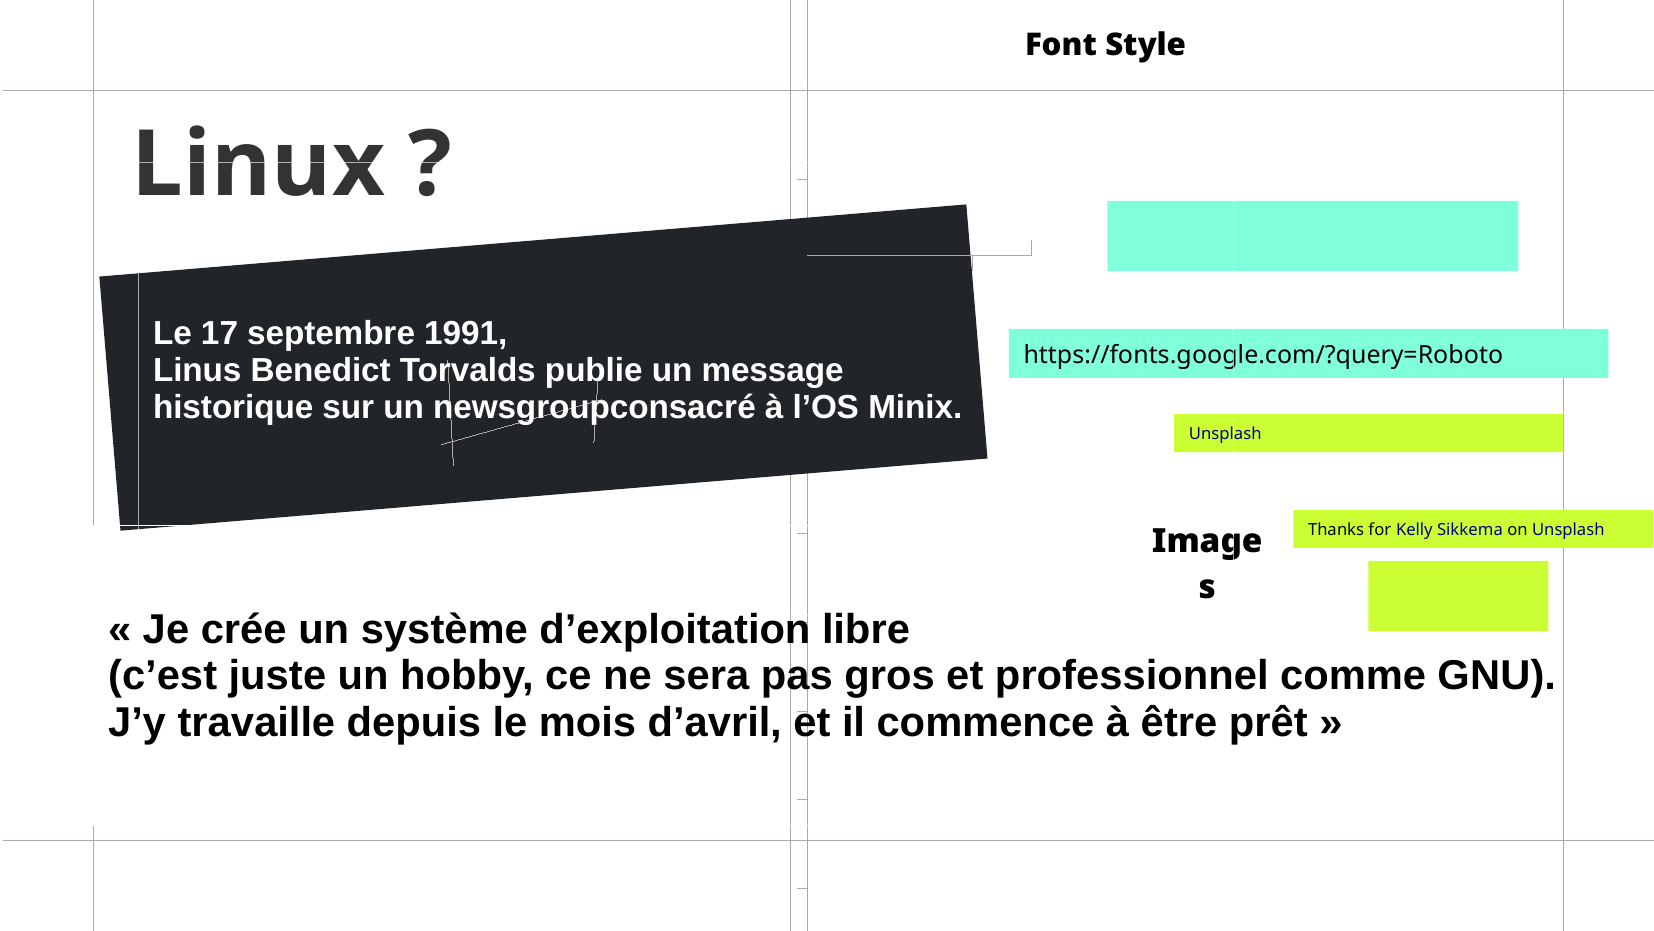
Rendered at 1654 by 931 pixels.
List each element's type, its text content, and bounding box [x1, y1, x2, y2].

text_box [1234, 200, 1519, 256]
text_box Font Style [993, 15, 1218, 76]
text_box [111, 423, 138, 525]
text_box https://fonts.google.com/?query=Roboto [1234, 328, 1609, 376]
text_box [1368, 560, 1549, 616]
text_box Thanks for Kelly Sikkema on Unsplash [1293, 510, 1654, 546]
text_box « Je crée un système d’exploitation libre (c’est juste un hobby, ce ne sera pas gros et professionnel comme GNU). J’y travaille depuis le mois d’avril, et il commence à être prêt » [93, 525, 889, 826]
text_box Le 17 septembre 1991, Linus Benedict Torvalds publie un message historique sur un newsgroupconsacré à l’OS Minix. [138, 162, 1234, 616]
text_box Linux ? [93, 90, 829, 423]
text_box Unsplash [1234, 414, 1564, 451]
text_box Images [1234, 510, 1294, 569]
